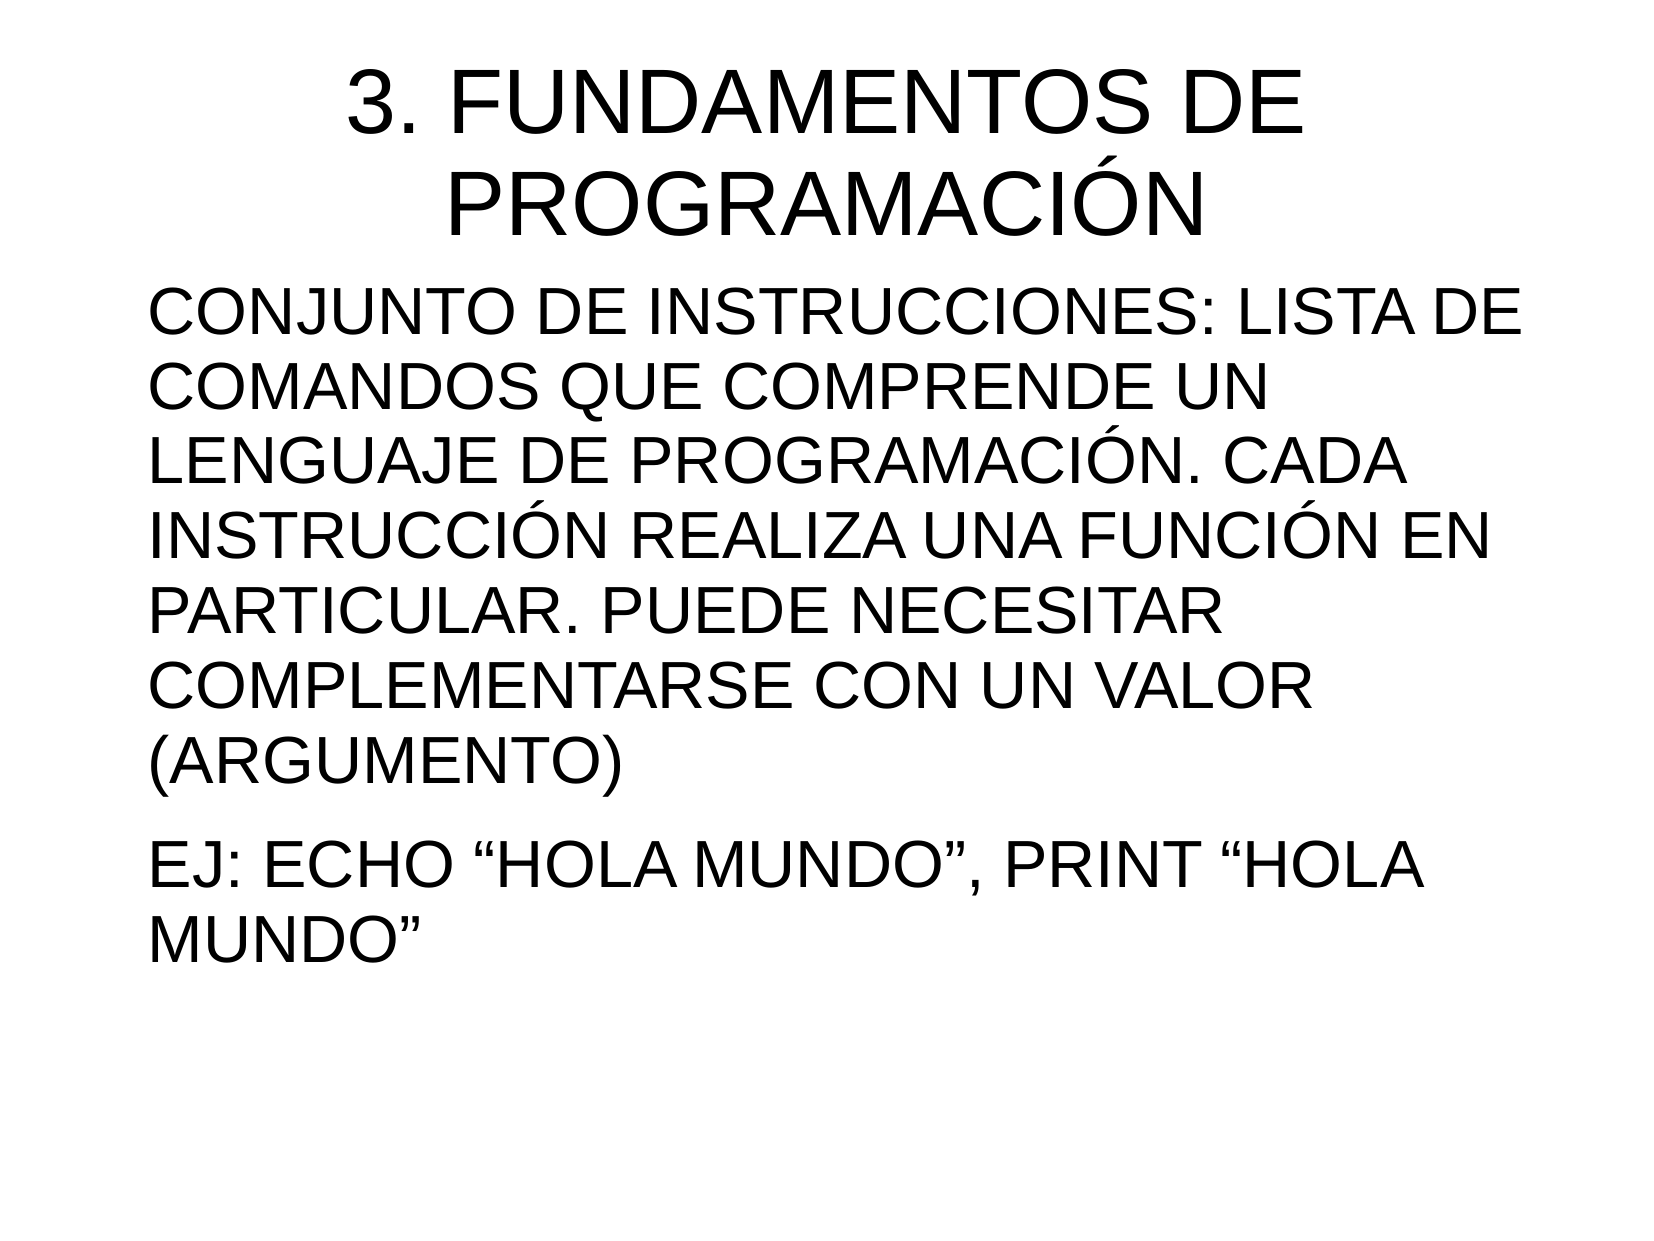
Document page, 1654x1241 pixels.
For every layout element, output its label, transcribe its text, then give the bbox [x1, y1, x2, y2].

title 3. FUNDAMENTOS DE PROGRAMACIÓN [82, 49, 1571, 257]
list CONJUNTO DE INSTRUCCIONES: LISTA DE COMANDOS QUE COMPRENDE UN LENGUAJE DE PROGRAMACIÓN. CADA INSTRUCCIÓN REALIZA UNA FUNCIÓN EN PARTICULAR. PUEDE NECESITAR COMPLEMENTARSE CON UN VALOR (ARGUMENTO) EJ: ECHO “HOLA MUNDO”, PRINT “HOLA MUNDO” [76, 274, 1565, 1093]
